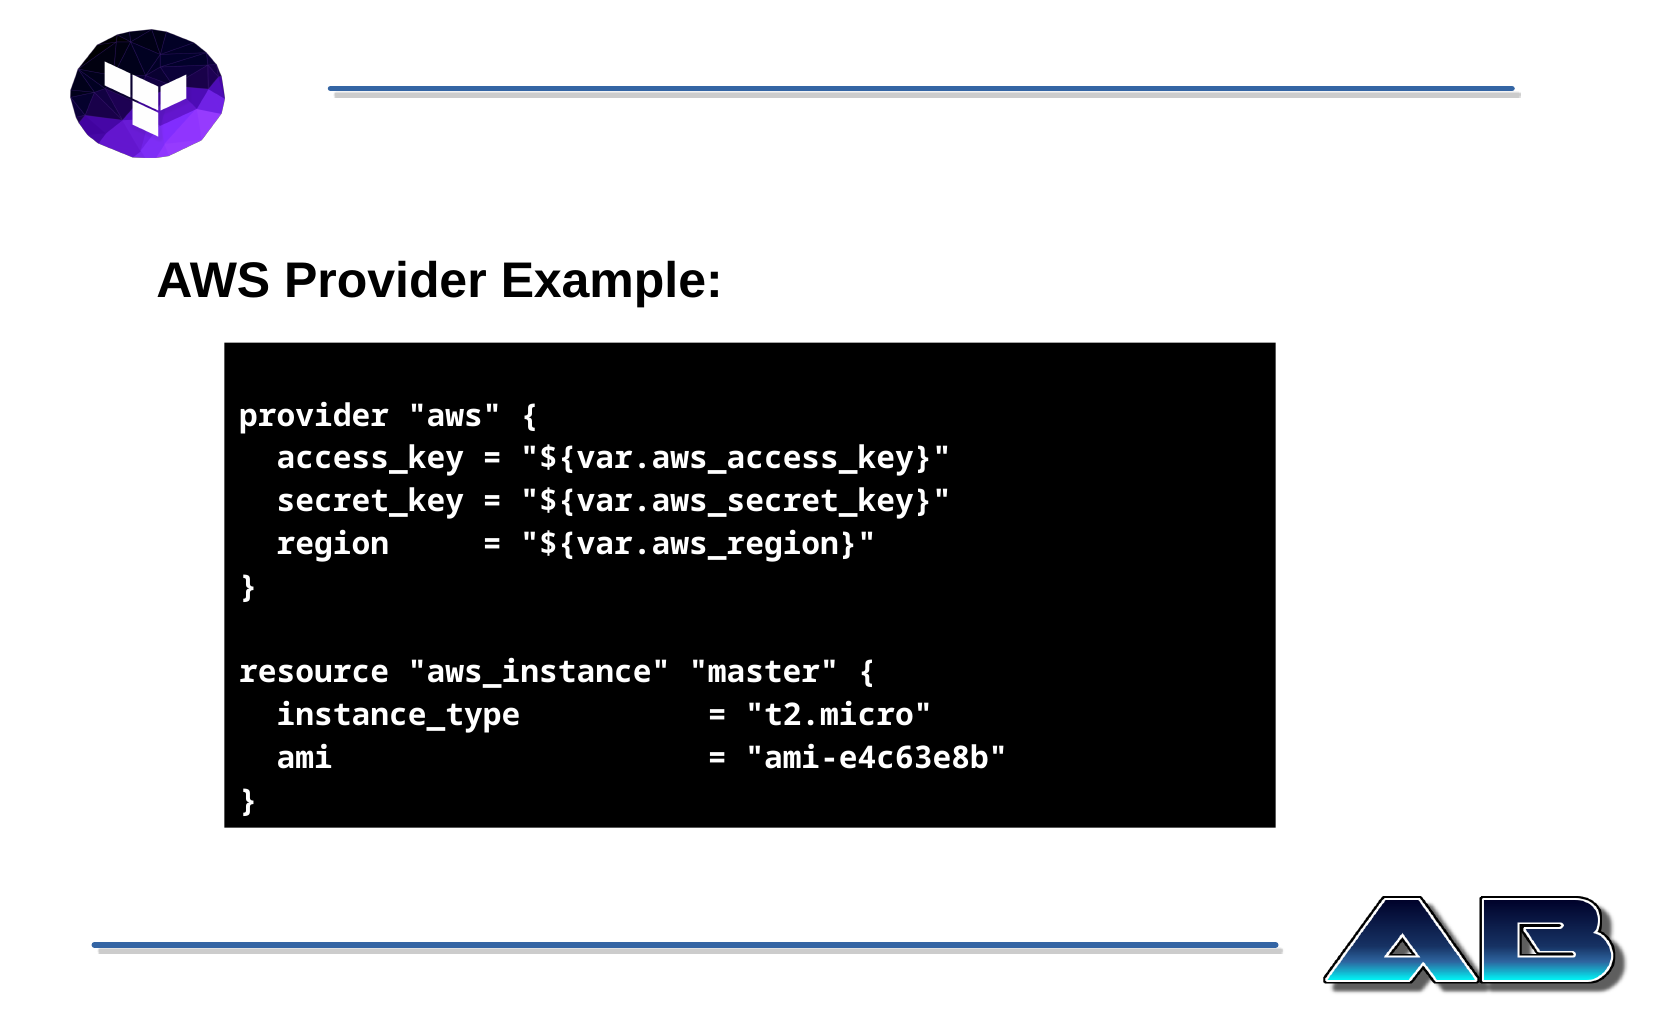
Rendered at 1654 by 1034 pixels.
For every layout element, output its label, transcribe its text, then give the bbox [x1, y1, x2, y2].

text_box provider "aws" { access_key = "${var.aws_access_key}" secret_key = "${var.aws_secret_key}" region = "${var.aws_region}" } resource "aws_instance" "master" { instance_type = "t2.micro" ami = "ami-e4c63e8b" } [224, 342, 1276, 822]
picture [1322, 896, 1630, 996]
text_box AWS Provider Example: [141, 216, 1583, 822]
picture [70, 29, 225, 158]
